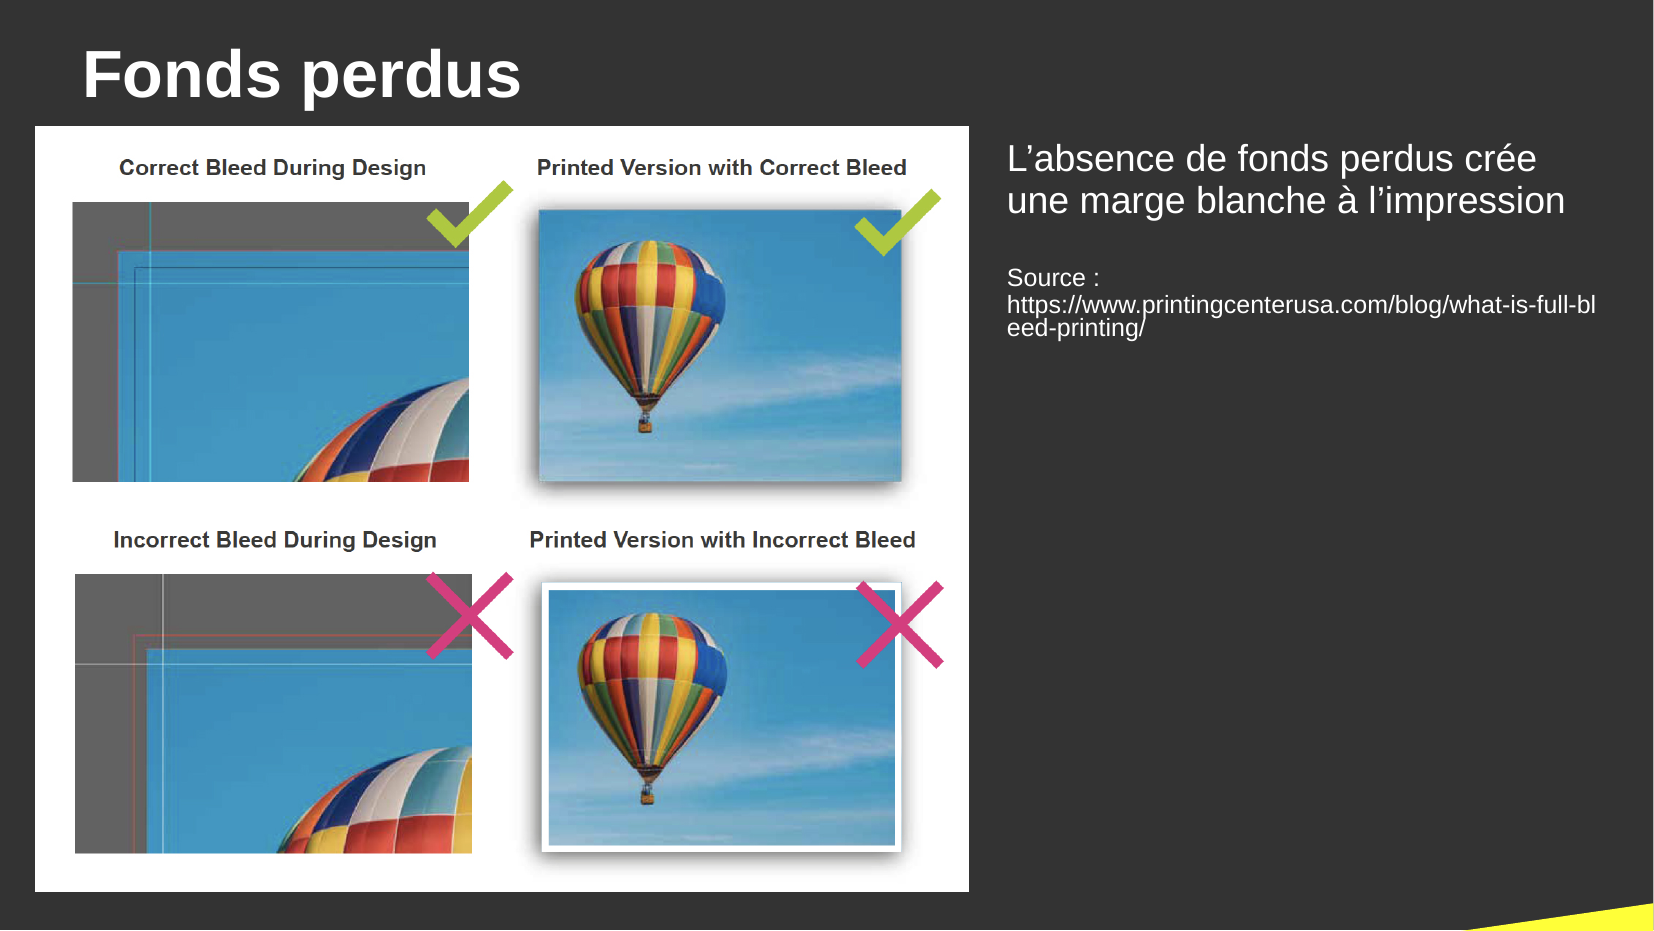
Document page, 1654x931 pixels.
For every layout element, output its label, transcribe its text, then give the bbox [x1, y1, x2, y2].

text_box L’absence de fonds perdus crée une marge blanche à l’impression Source : https://www.printingcenterusa.com/blog/what-is-full-bleed-printing/ [992, 129, 1619, 439]
text_box [1461, 903, 1654, 931]
picture [35, 126, 969, 892]
title Fonds perdus [82, 37, 1571, 122]
